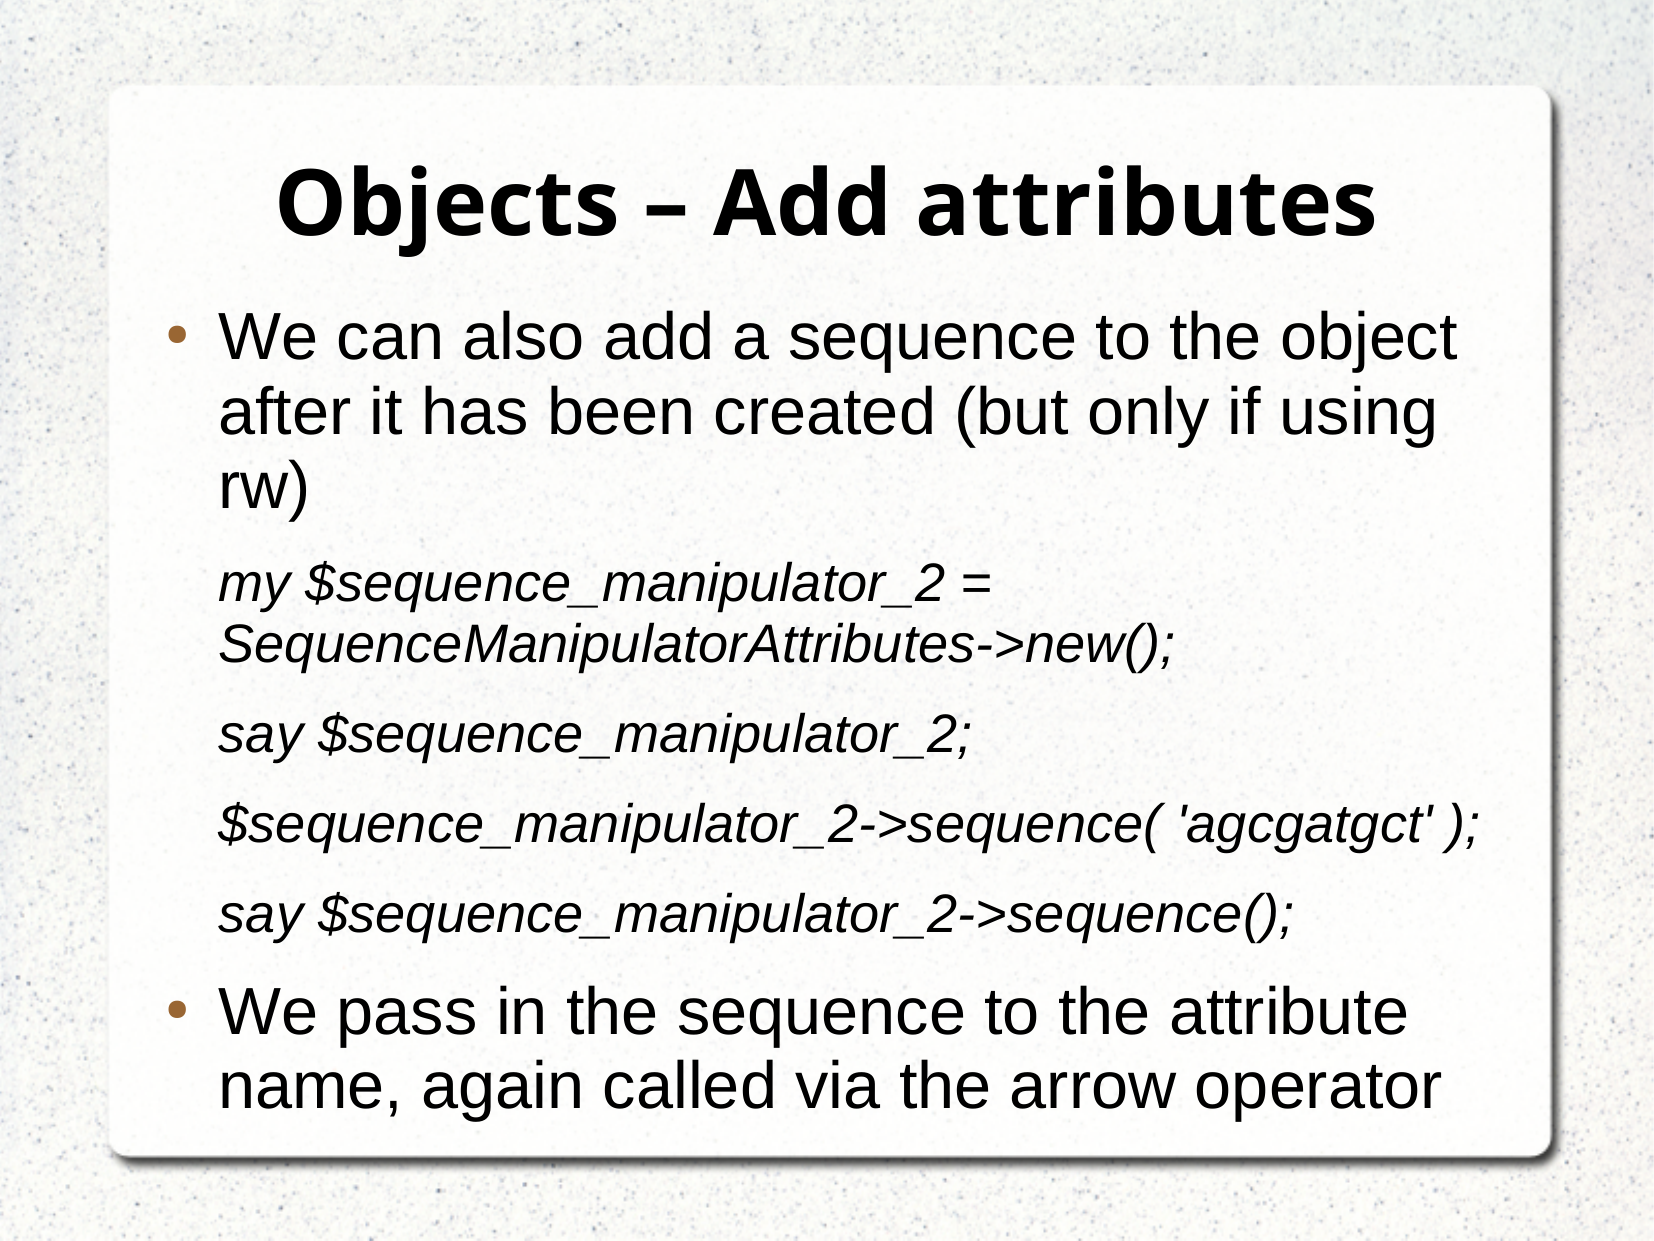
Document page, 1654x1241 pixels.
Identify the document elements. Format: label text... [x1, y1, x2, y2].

title Objects – Add attributes [118, 96, 1536, 304]
picture [0, 0, 1654, 1241]
list We can also add a sequence to the object after it has been created (but only if using rw) my $sequence_manipulator_2 = SequenceManipulatorAttributes->new(); say $sequence_manipulator_2; $sequence_manipulator_2->sequence( 'agcgatgct' ); say $sequence_manipulator_2->sequence(); We pass in the sequence to the attribute name, again called via the arrow operator [147, 299, 1506, 1123]
